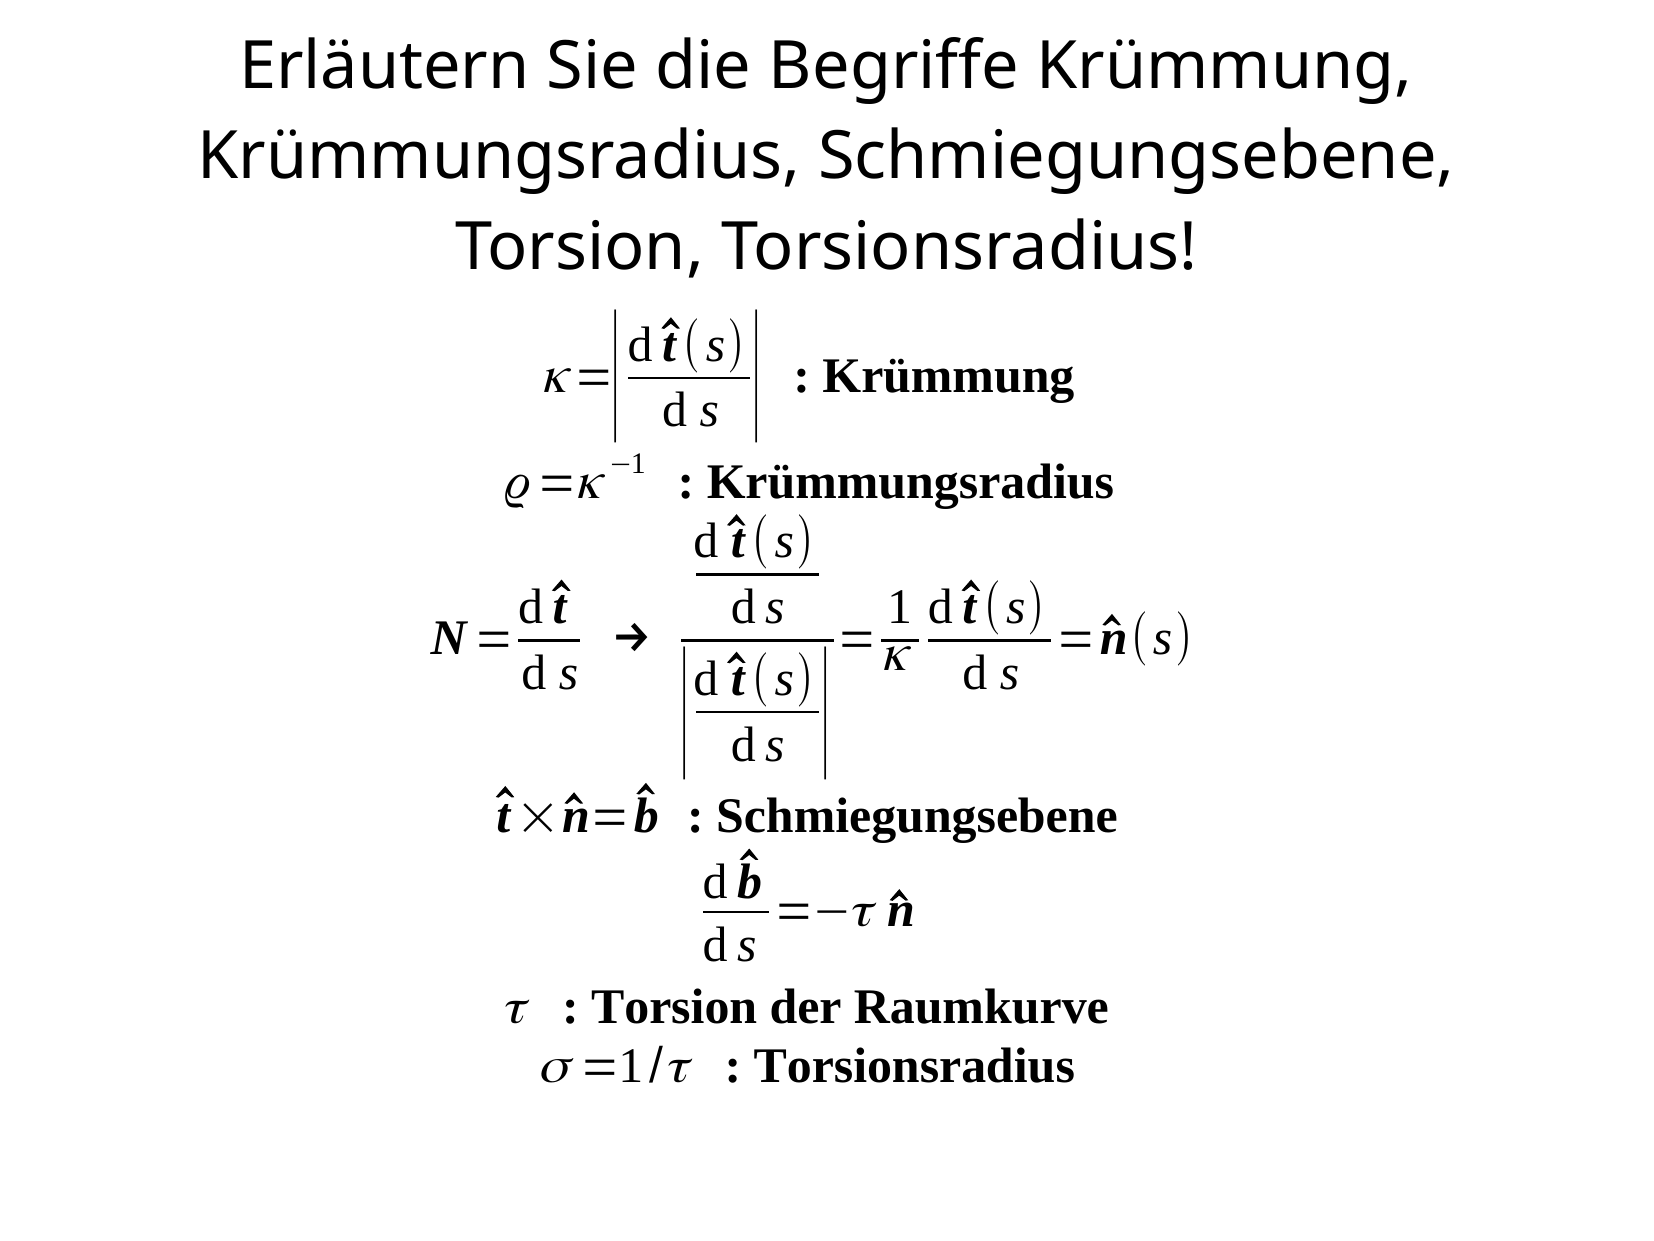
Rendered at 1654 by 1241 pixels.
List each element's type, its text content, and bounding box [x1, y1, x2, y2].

chart [415, 307, 1204, 1096]
title Erläutern Sie die Begriffe Krümmung, Krümmungsradius, Schmiegungsebene, Torsion, Torsionsradius! [82, 20, 1571, 286]
